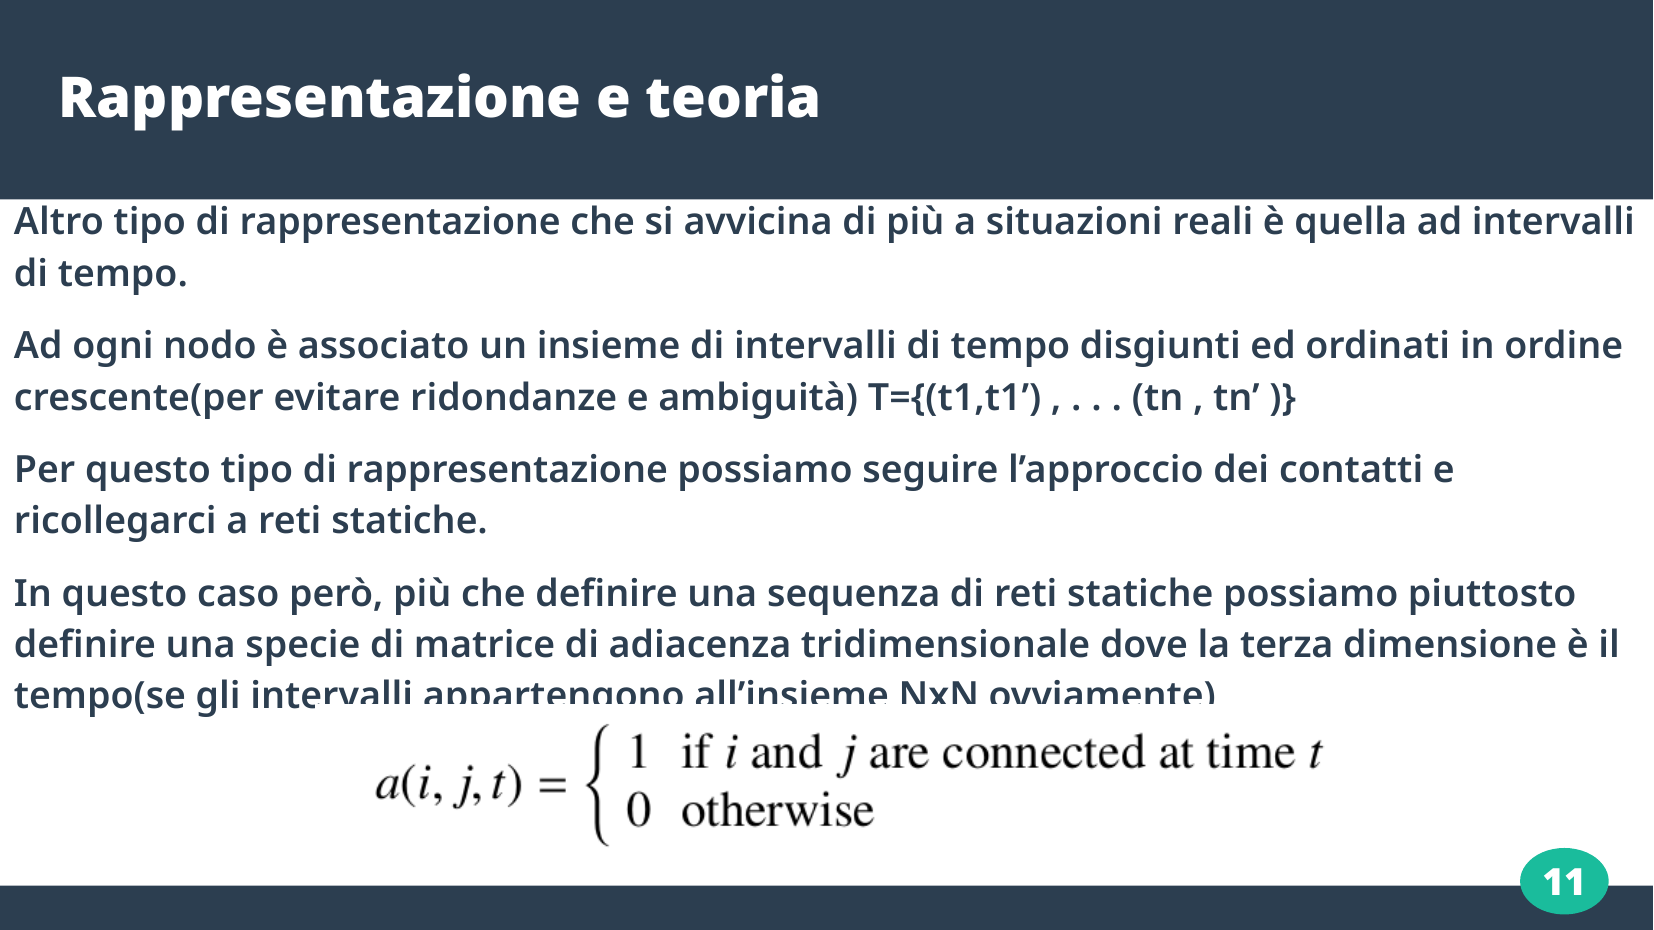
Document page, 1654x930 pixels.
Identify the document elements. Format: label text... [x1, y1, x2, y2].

picture [315, 704, 1411, 874]
title Rappresentazione e teoria [58, 36, 1594, 155]
list Altro tipo di rappresentazione che si avvicina di più a situazioni reali è quella ad intervalli di tempo. Ad ogni nodo è associato un insieme di intervalli di tempo disgiunti ed ordinati in ordine crescente(per evitare ridondanze e ambiguità) T={(t1,t1’) , . . . (tn , tn’ )} Per questo tipo di rappresentazione possiamo seguire l’approccio dei contatti e ricollegarci a reti statiche. In questo caso però, più che definire una sequenza di reti statiche possiamo piuttosto definire una specie di matrice di adiacenza tridimensionale dove la terza dimensione è il tempo(se gli intervalli appartengono all’insieme NxN ovviamente) [13, 194, 1653, 751]
